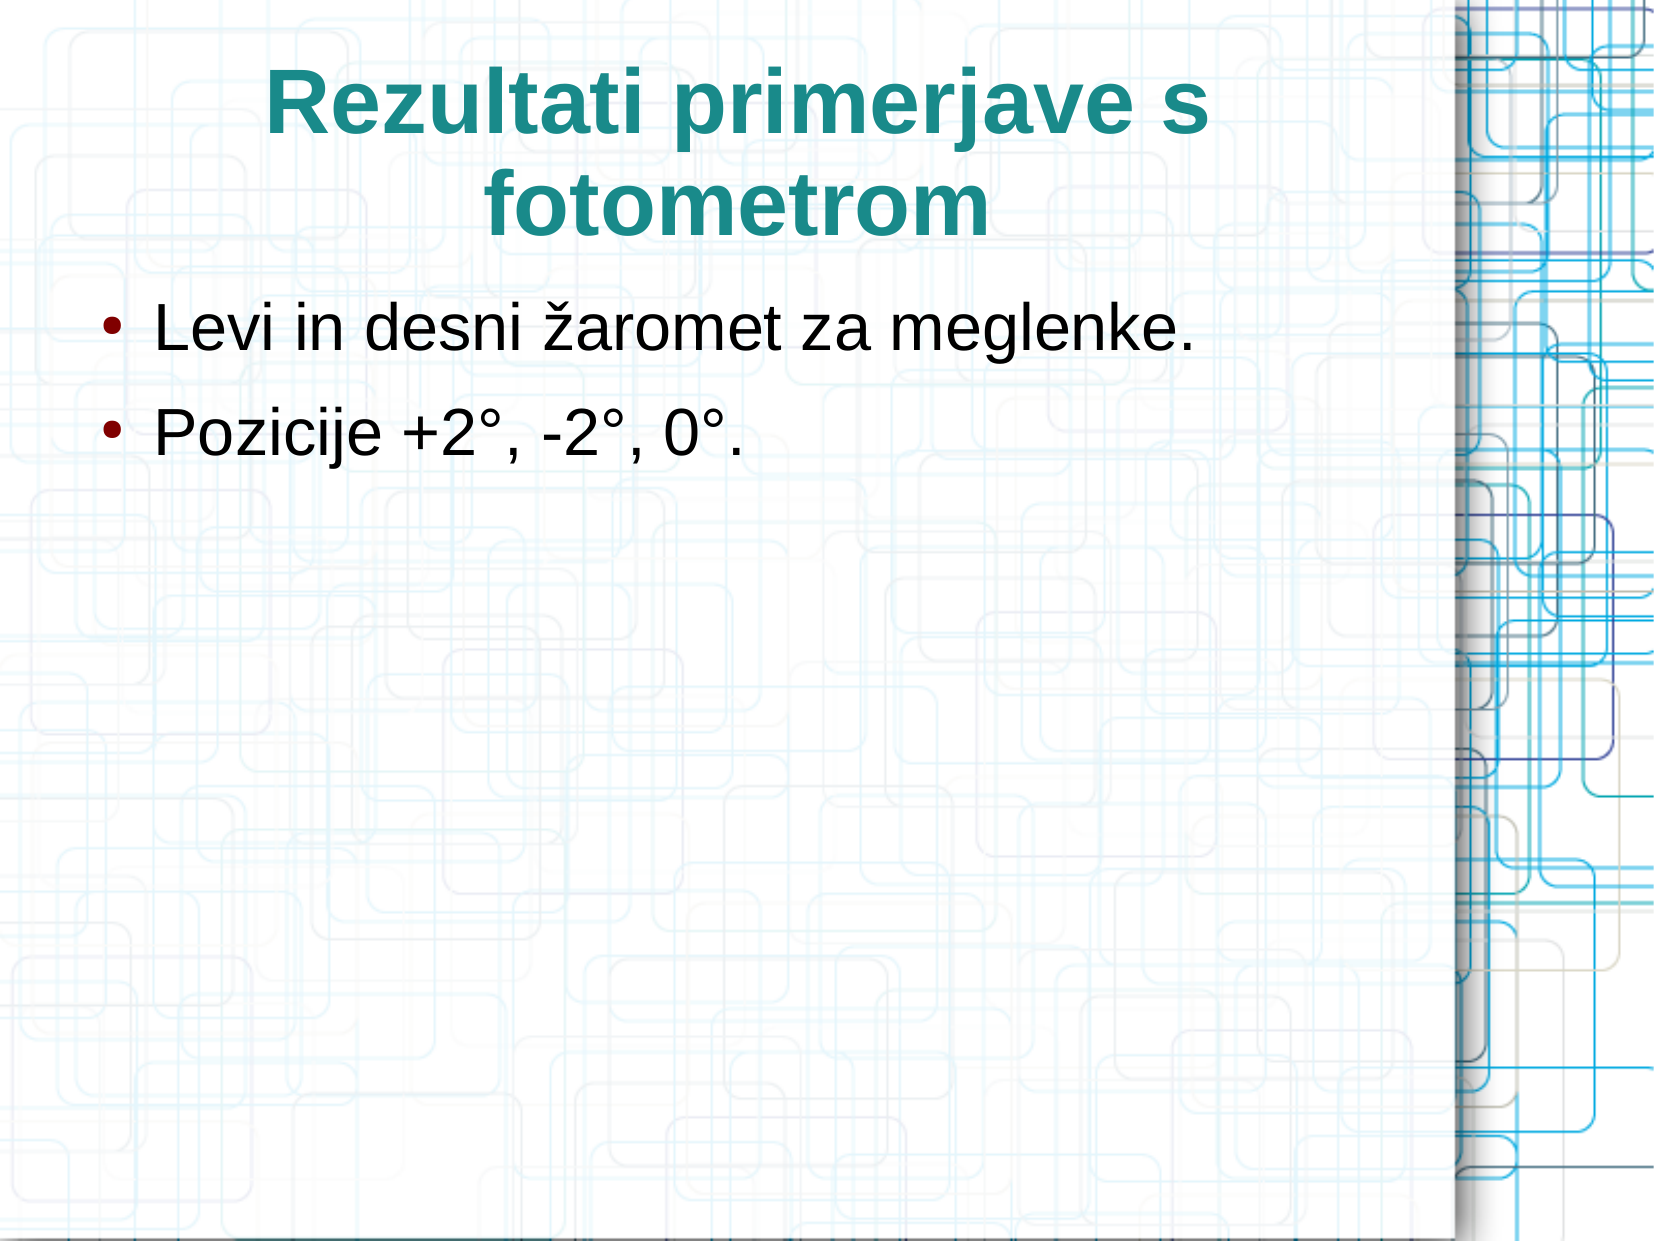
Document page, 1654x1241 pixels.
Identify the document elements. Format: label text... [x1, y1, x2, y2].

picture [0, 0, 1654, 1241]
title Rezultati primerjave s fotometrom [59, 49, 1418, 257]
list Levi in desni žaromet za meglenke. Pozicije +2°, -2°, 0°. [82, 290, 1418, 995]
